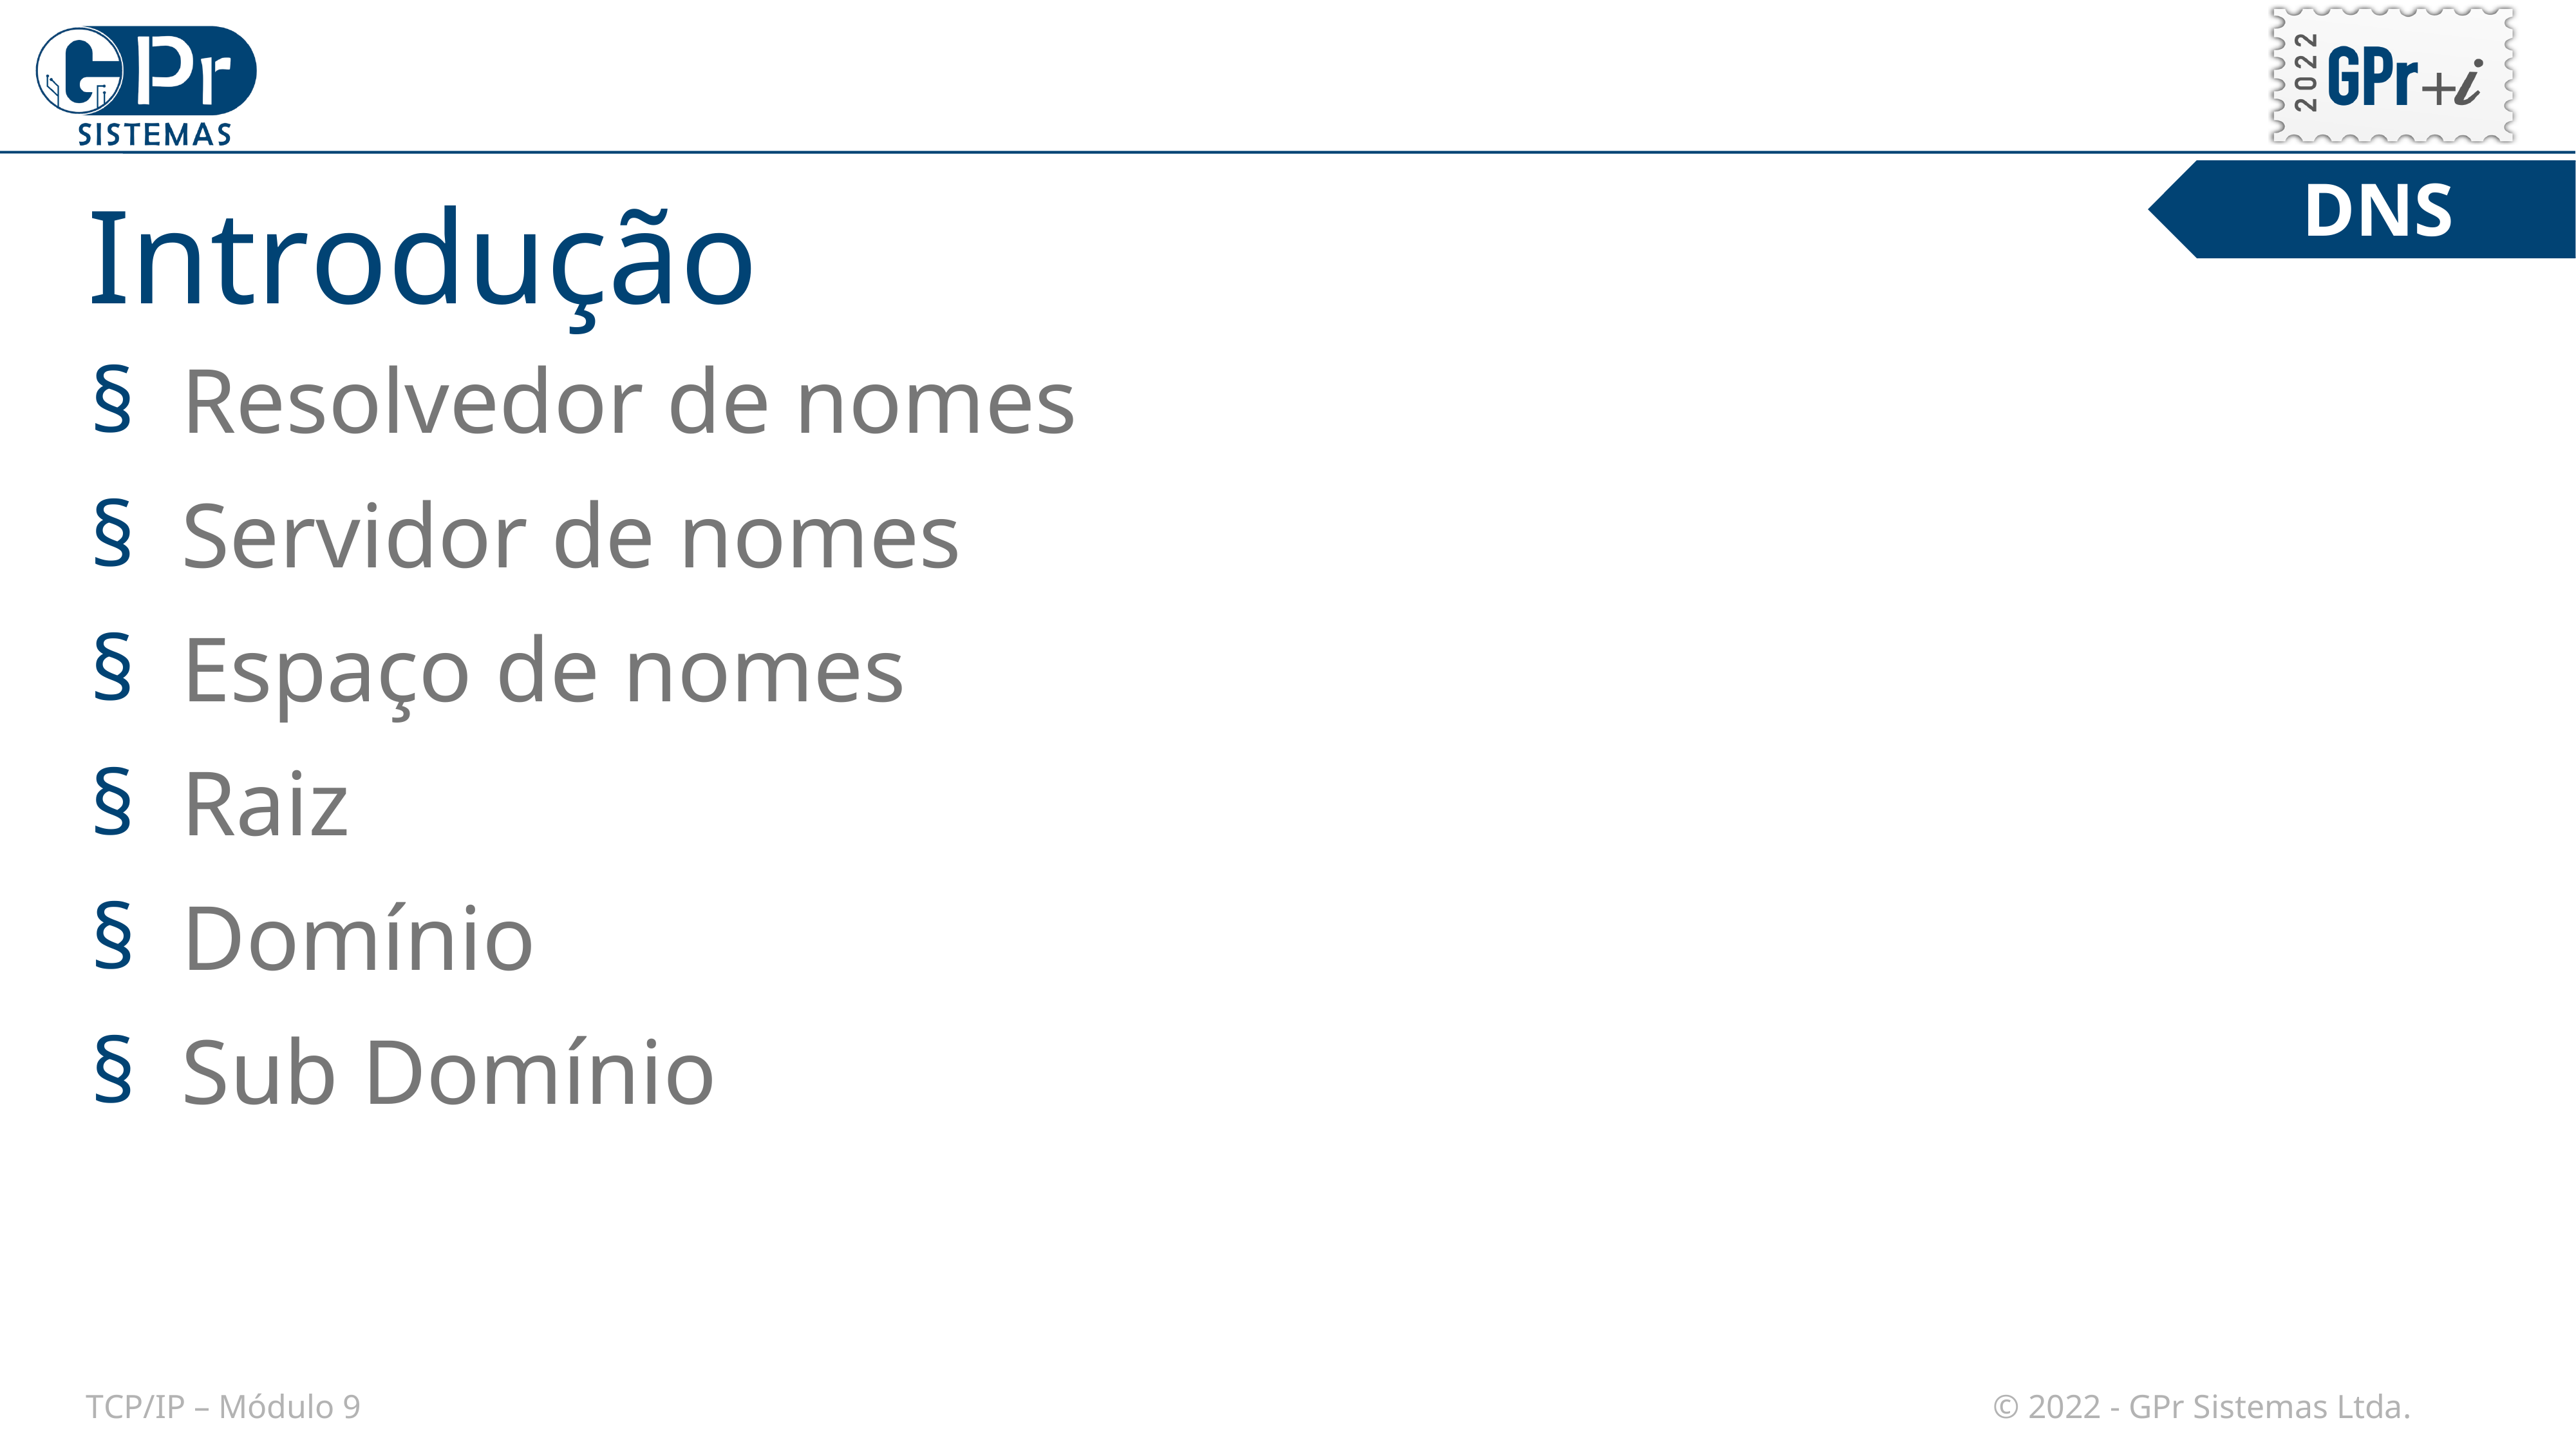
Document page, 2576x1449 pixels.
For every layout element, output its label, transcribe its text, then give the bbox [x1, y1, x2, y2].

text_box DNS [2219, 157, 2537, 256]
list Introdução [81, 169, 2496, 343]
picture [34, 26, 257, 147]
picture [2268, 4, 2519, 145]
list Resolvedor de nomes Servidor de nomes Espaço de nomes Raiz Domínio Sub Domínio [80, 319, 2496, 1382]
text_box [2148, 160, 2576, 258]
